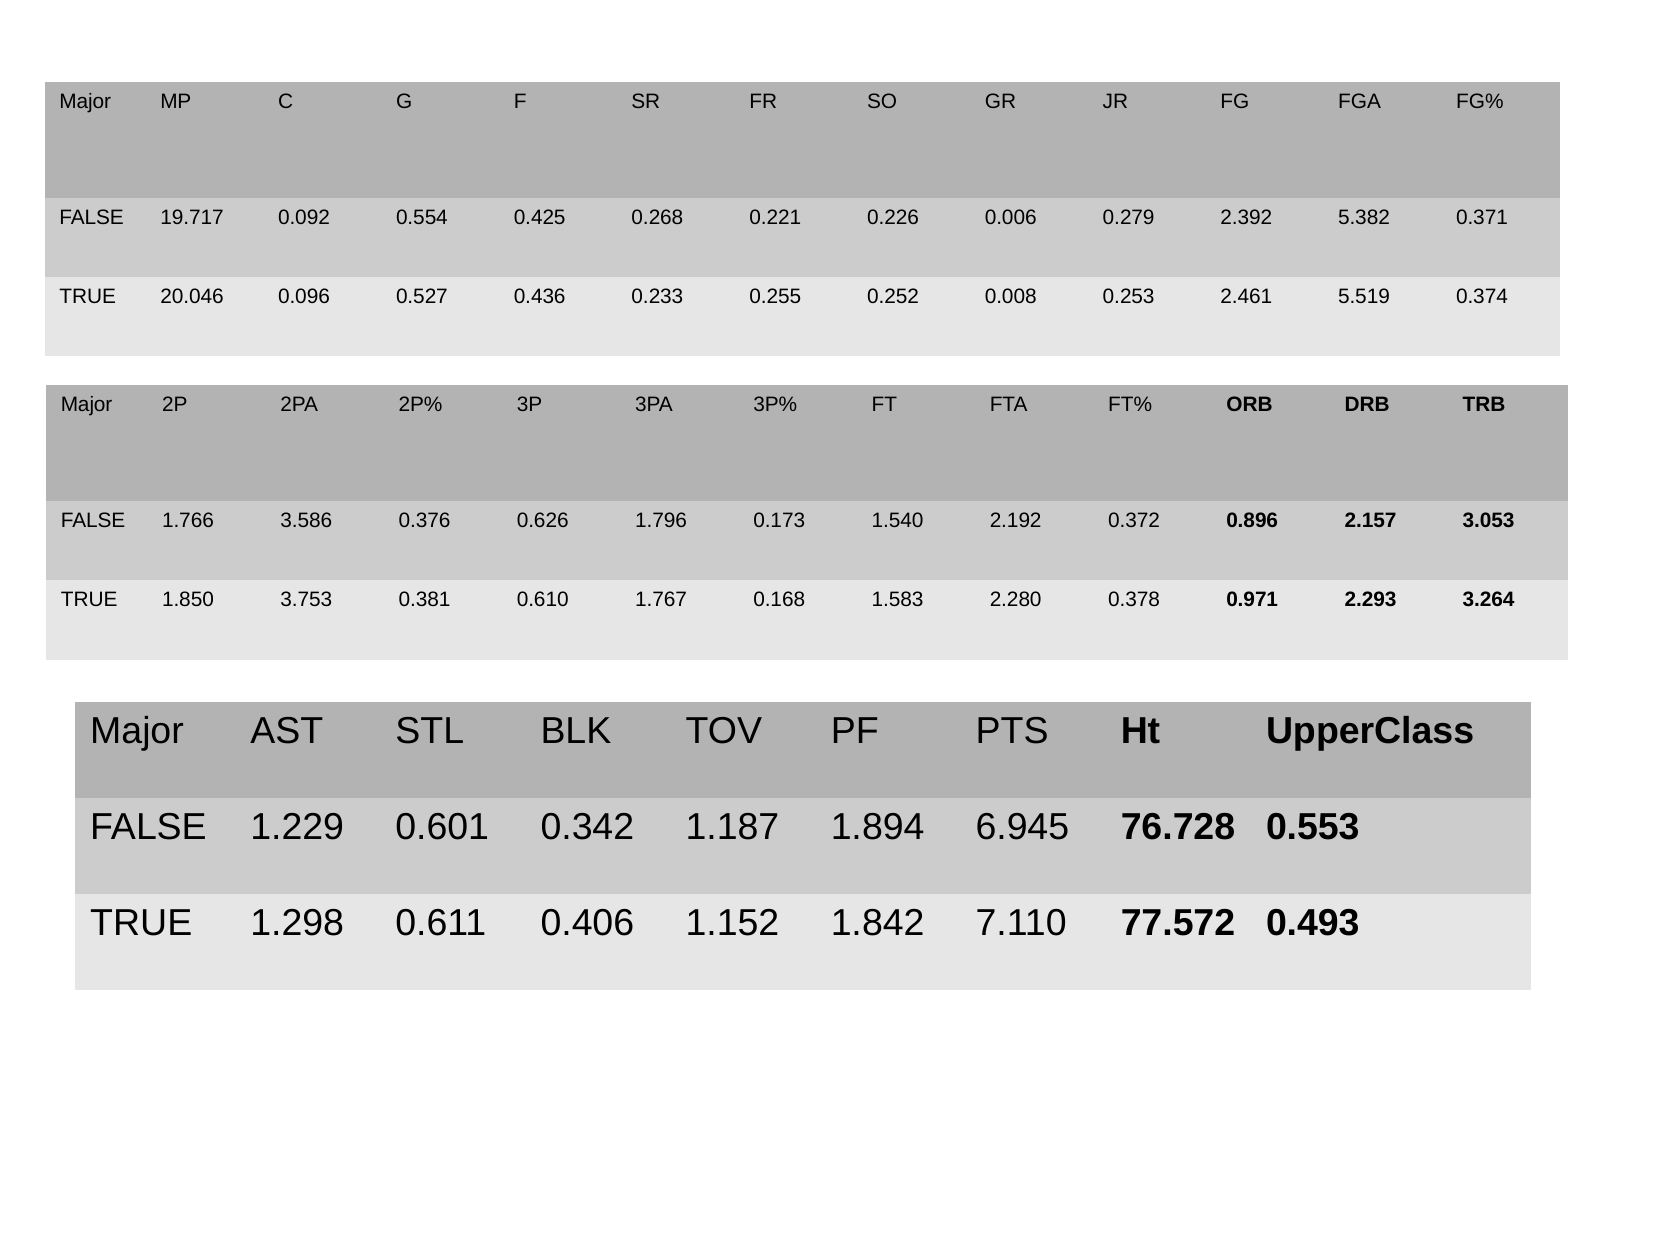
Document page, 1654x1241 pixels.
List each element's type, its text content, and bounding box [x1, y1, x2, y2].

table_cell TRUE [45, 277, 146, 356]
table_header TRB [1448, 385, 1568, 501]
table_header STL [381, 702, 526, 798]
table_cell 0.268 [617, 198, 735, 277]
table_cell 20.046 [146, 277, 263, 356]
table_cell 3.586 [266, 501, 384, 580]
table_cell 0.008 [970, 277, 1088, 356]
table_header DRB [1330, 385, 1448, 501]
table_cell 0.406 [526, 894, 671, 990]
table_cell 3.053 [1448, 501, 1568, 580]
table_cell 76.728 [1106, 798, 1251, 894]
table_cell 0.173 [739, 501, 857, 580]
table_cell 0.896 [1211, 501, 1330, 580]
table_header PF [816, 702, 961, 798]
table_cell 0.493 [1251, 894, 1531, 990]
table_header UpperClass [1251, 702, 1531, 798]
table_cell TRUE [75, 894, 236, 990]
table_cell 0.371 [1441, 198, 1560, 277]
table_cell 3.264 [1448, 580, 1568, 660]
table_cell 0.554 [381, 198, 499, 277]
table_header FGA [1323, 82, 1441, 198]
table_cell 5.519 [1323, 277, 1441, 356]
table_header 3P% [739, 385, 857, 501]
table_cell 0.342 [526, 798, 671, 894]
table_cell 1.767 [620, 580, 739, 660]
table_cell 1.850 [147, 580, 266, 660]
table_header G [381, 82, 499, 198]
table_header 2P [147, 385, 266, 501]
table_cell 0.226 [852, 198, 970, 277]
table_cell 1.842 [816, 894, 961, 990]
table_cell 0.611 [381, 894, 526, 990]
table_cell TRUE [46, 580, 147, 660]
table_cell 0.971 [1211, 580, 1330, 660]
table_cell 1.583 [857, 580, 975, 660]
table_cell 2.392 [1206, 198, 1323, 277]
table_cell FALSE [46, 501, 147, 580]
table_cell 3.753 [266, 580, 384, 660]
table_header 3P [502, 385, 620, 501]
table_header F [499, 82, 617, 198]
table_cell 0.255 [735, 277, 852, 356]
table_cell 0.253 [1088, 277, 1206, 356]
table_cell 77.572 [1106, 894, 1251, 990]
table_header PTS [961, 702, 1106, 798]
table_cell 1.766 [147, 501, 266, 580]
table_header FT% [1093, 385, 1211, 501]
table_header MP [146, 82, 263, 198]
table_cell 0.233 [617, 277, 735, 356]
table_cell 0.252 [852, 277, 970, 356]
table_header JR [1088, 82, 1206, 198]
table_header 2PA [266, 385, 384, 501]
table_header Major [75, 702, 236, 798]
table_header C [263, 82, 381, 198]
table_cell 0.425 [499, 198, 617, 277]
table_cell 1.152 [671, 894, 816, 990]
table_header Ht [1106, 702, 1251, 798]
table_cell 0.381 [384, 580, 502, 660]
table_cell 2.157 [1330, 501, 1448, 580]
table_cell 0.376 [384, 501, 502, 580]
table_cell 1.894 [816, 798, 961, 894]
table_header SR [617, 82, 735, 198]
table_cell 0.221 [735, 198, 852, 277]
table_cell 2.461 [1206, 277, 1323, 356]
table_header FR [735, 82, 852, 198]
table_cell 0.527 [381, 277, 499, 356]
table_header TOV [671, 702, 816, 798]
table_cell 2.192 [975, 501, 1093, 580]
table_cell 1.187 [671, 798, 816, 894]
table_header FG% [1441, 82, 1560, 198]
table_cell 6.945 [961, 798, 1106, 894]
table_cell FALSE [75, 798, 236, 894]
table_cell 0.372 [1093, 501, 1211, 580]
table_cell 0.279 [1088, 198, 1206, 277]
table_cell 2.293 [1330, 580, 1448, 660]
table_header Major [45, 82, 146, 198]
table_cell FALSE [45, 198, 146, 277]
table_cell 5.382 [1323, 198, 1441, 277]
table_cell 0.374 [1441, 277, 1560, 356]
table_cell 0.610 [502, 580, 620, 660]
table_cell 0.436 [499, 277, 617, 356]
table_cell 2.280 [975, 580, 1093, 660]
table_header FG [1206, 82, 1323, 198]
table_header 3PA [620, 385, 739, 501]
table_header ORB [1211, 385, 1330, 501]
table_cell 1.796 [620, 501, 739, 580]
table_header FTA [975, 385, 1093, 501]
table_cell 0.601 [381, 798, 526, 894]
table_cell 0.006 [970, 198, 1088, 277]
table_cell 1.298 [236, 894, 381, 990]
table_cell 0.092 [263, 198, 381, 277]
table_header AST [236, 702, 381, 798]
table_cell 1.540 [857, 501, 975, 580]
table_cell 0.553 [1251, 798, 1531, 894]
table_header BLK [526, 702, 671, 798]
table_cell 0.096 [263, 277, 381, 356]
table_cell 0.626 [502, 501, 620, 580]
table_header FT [857, 385, 975, 501]
table_header Major [46, 385, 147, 501]
table_cell 19.717 [146, 198, 263, 277]
table_cell 0.378 [1093, 580, 1211, 660]
table_header SO [852, 82, 970, 198]
table_cell 1.229 [236, 798, 381, 894]
table_header GR [970, 82, 1088, 198]
table_cell 0.168 [739, 580, 857, 660]
table_cell 7.110 [961, 894, 1106, 990]
table_header 2P% [384, 385, 502, 501]
